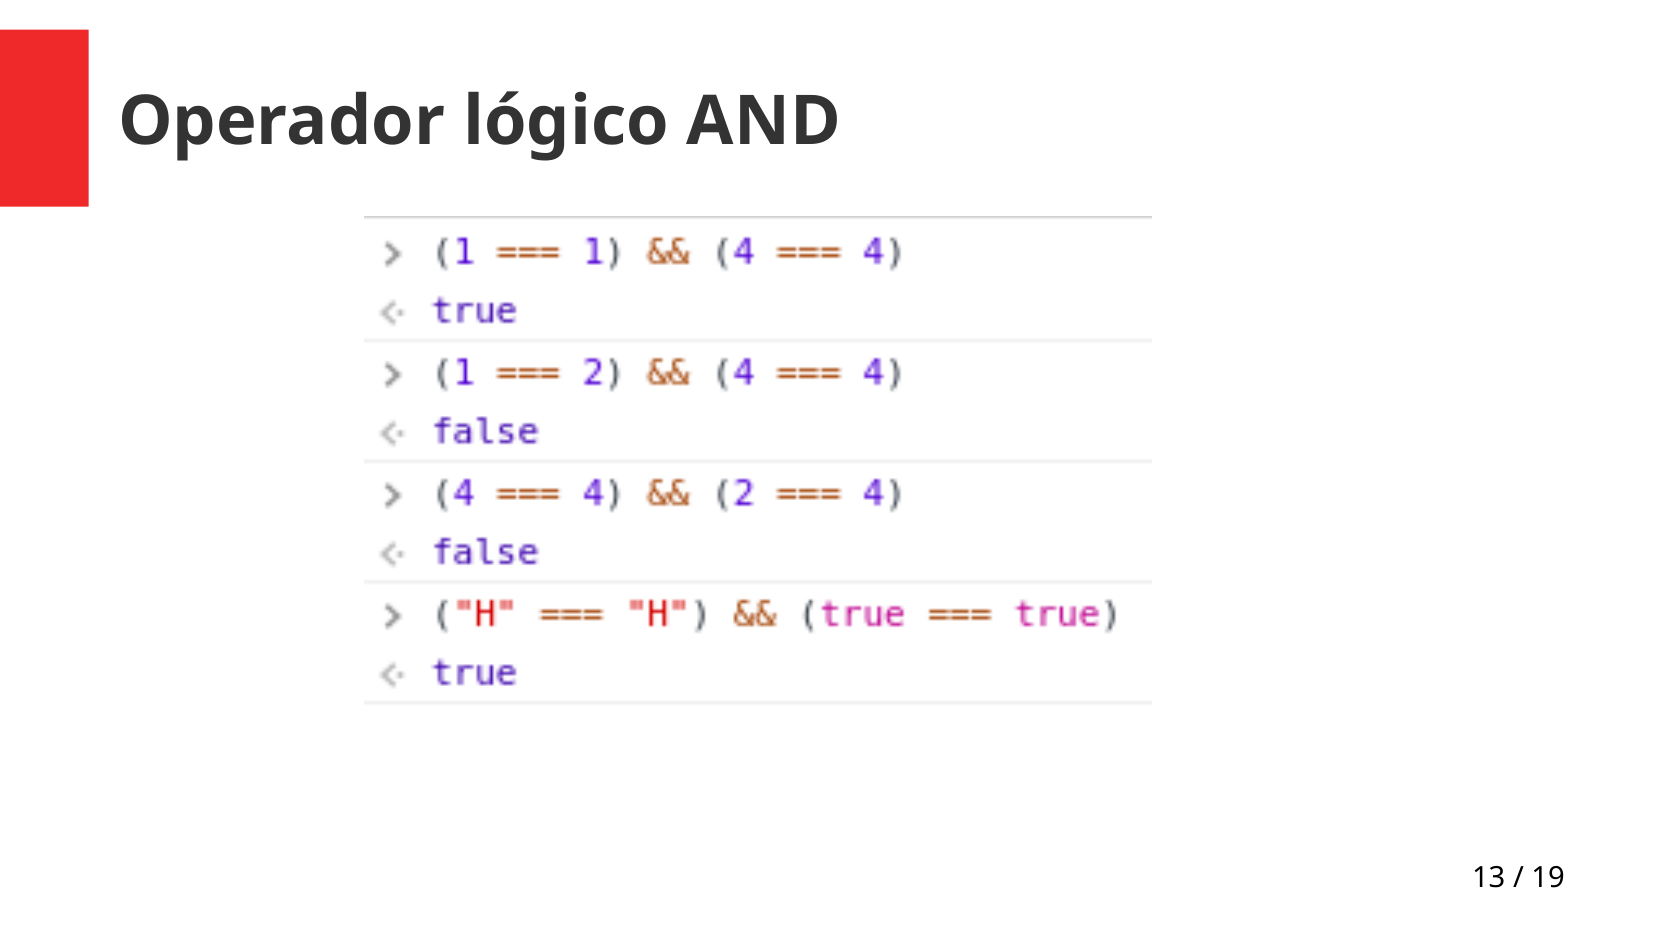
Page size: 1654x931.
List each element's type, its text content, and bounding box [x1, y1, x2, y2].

title Operador lógico AND [118, 29, 1595, 207]
picture [364, 216, 1152, 712]
